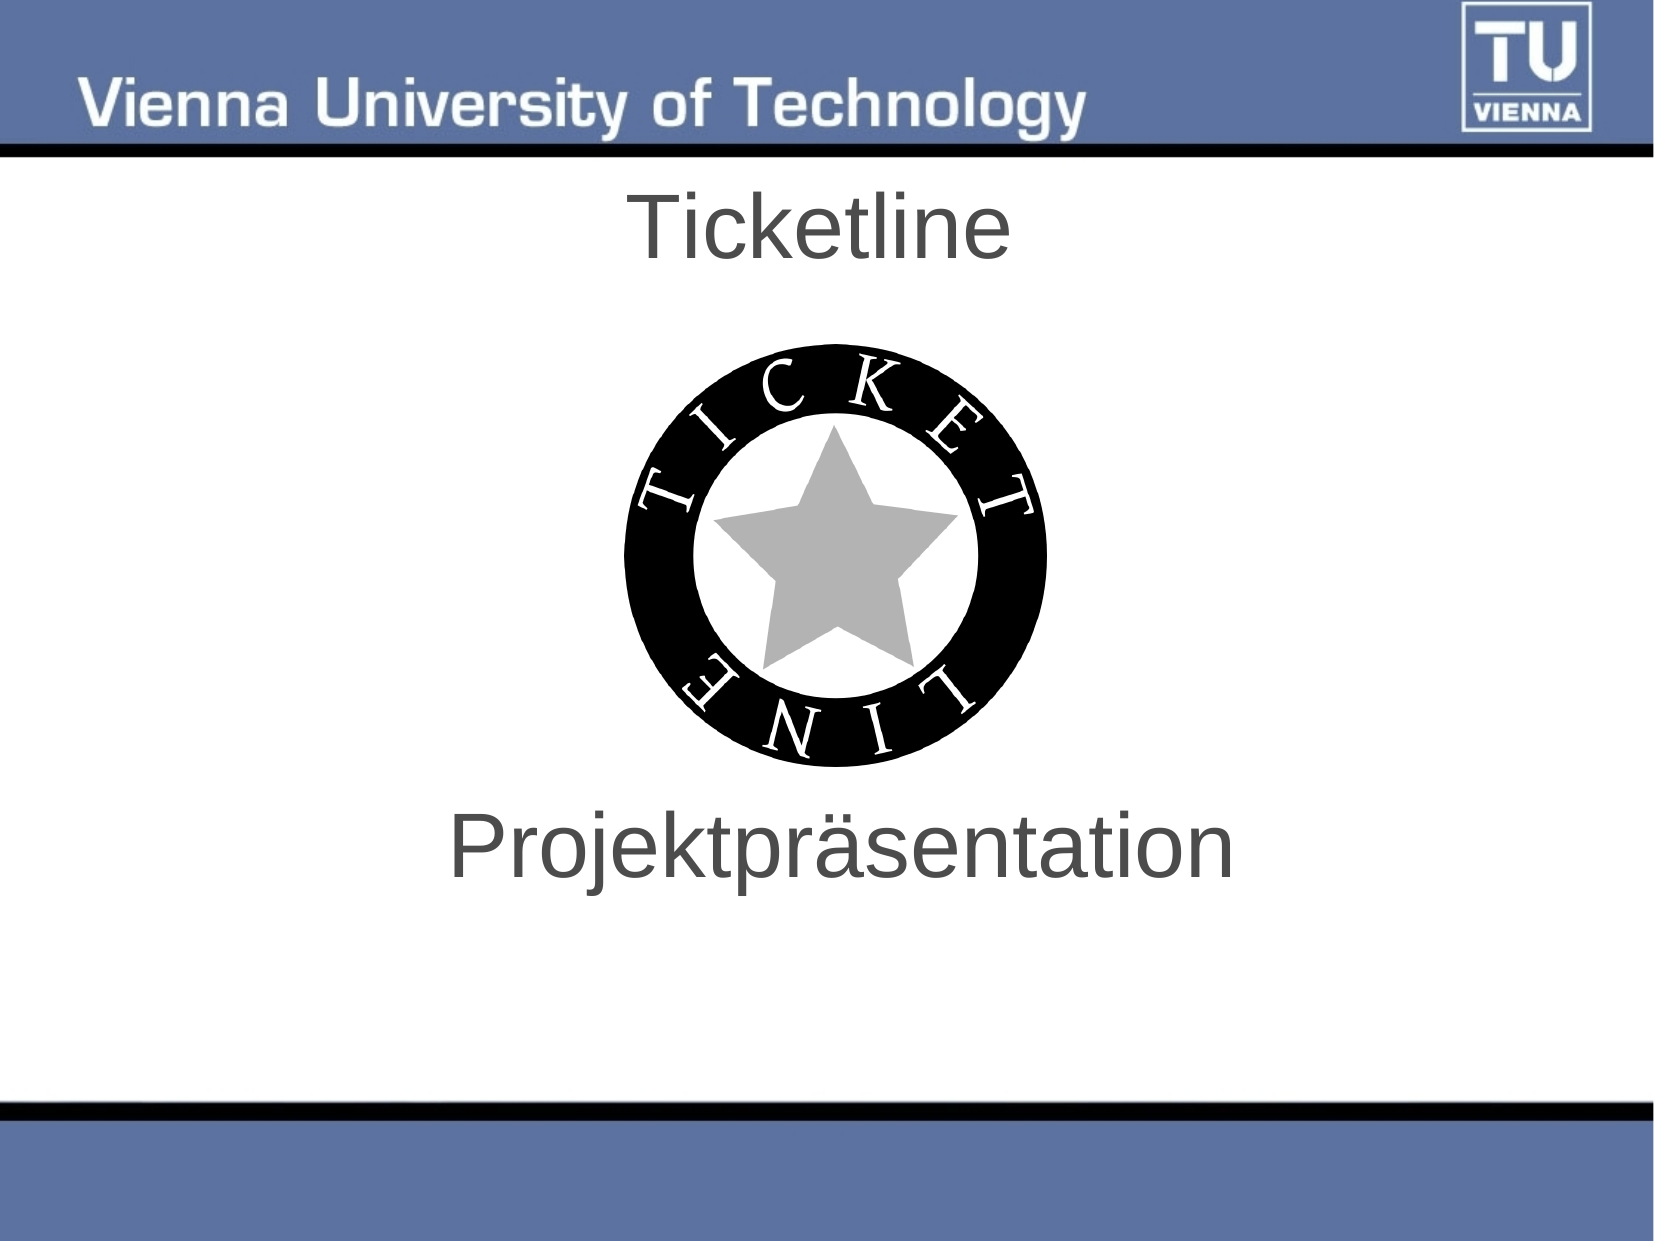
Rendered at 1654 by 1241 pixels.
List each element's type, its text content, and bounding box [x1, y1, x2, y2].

text_box Projektpräsentation [446, 794, 1238, 898]
picture [0, 0, 1654, 1241]
title Ticketline [113, 144, 1526, 309]
